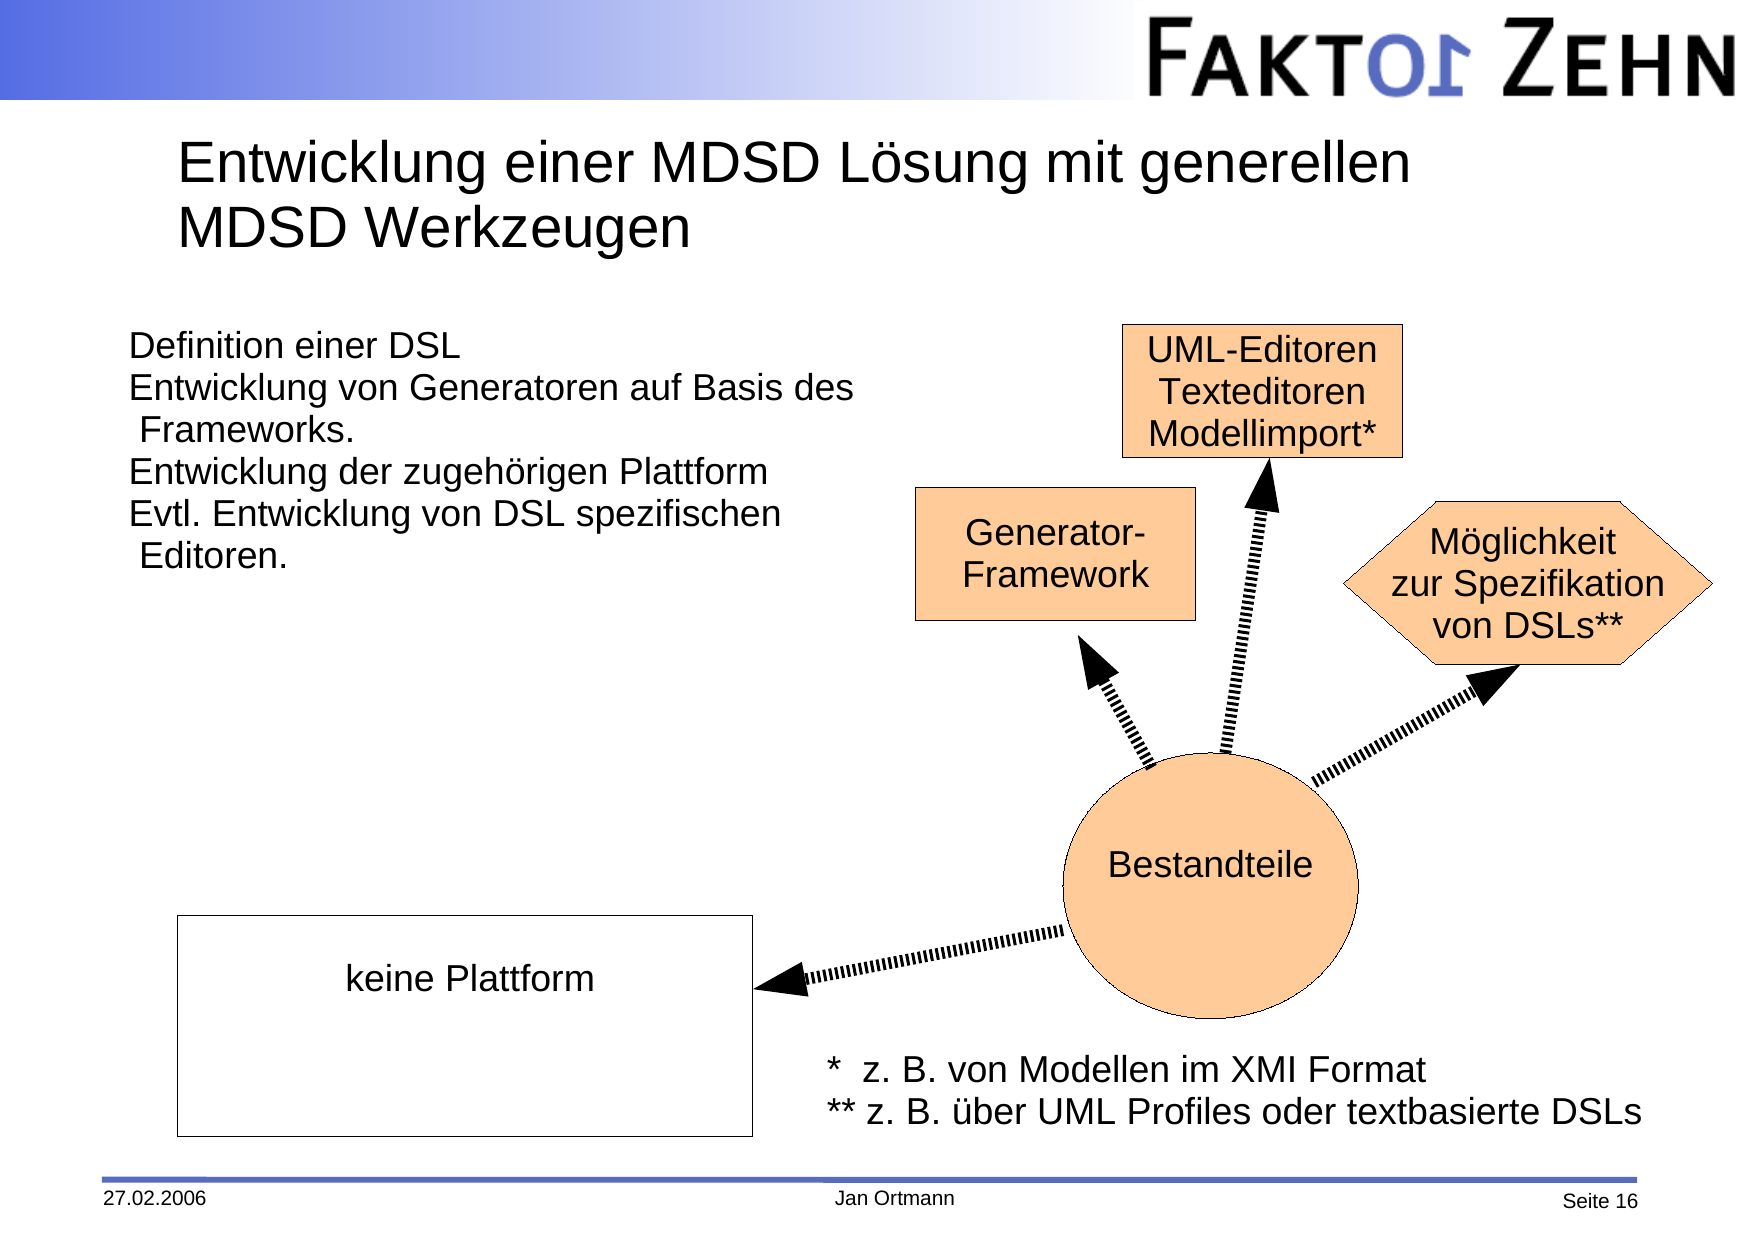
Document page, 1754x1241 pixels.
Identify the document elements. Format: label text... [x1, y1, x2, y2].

text_box Bestandteile [1062, 752, 1359, 1019]
text_box * z. B. von Modellen im XMI Format ** z. B. über UML Profiles oder textbasierte DSLs [826, 1048, 1654, 1175]
text_box UML-Editoren Texteditoren Modellimport* [1122, 324, 1403, 458]
picture [1133, 2, 1749, 105]
text_box Definition einer DSL Entwicklung von Generatoren auf Basis des Frameworks. Entwicklung der zugehörigen Plattform Evtl. Entwicklung von DSL spezifischen Editoren. [118, 324, 872, 578]
title Entwicklung einer MDSD Lösung mit generellen MDSD Werkzeugen [177, 129, 1574, 260]
text_box [679, 413, 1418, 1152]
text_box Möglichkeit zur Spezifikation von DSLs** [1343, 501, 1713, 665]
text_box Generator- Framework [915, 487, 1196, 621]
text_box keine Plattform [177, 915, 753, 1137]
